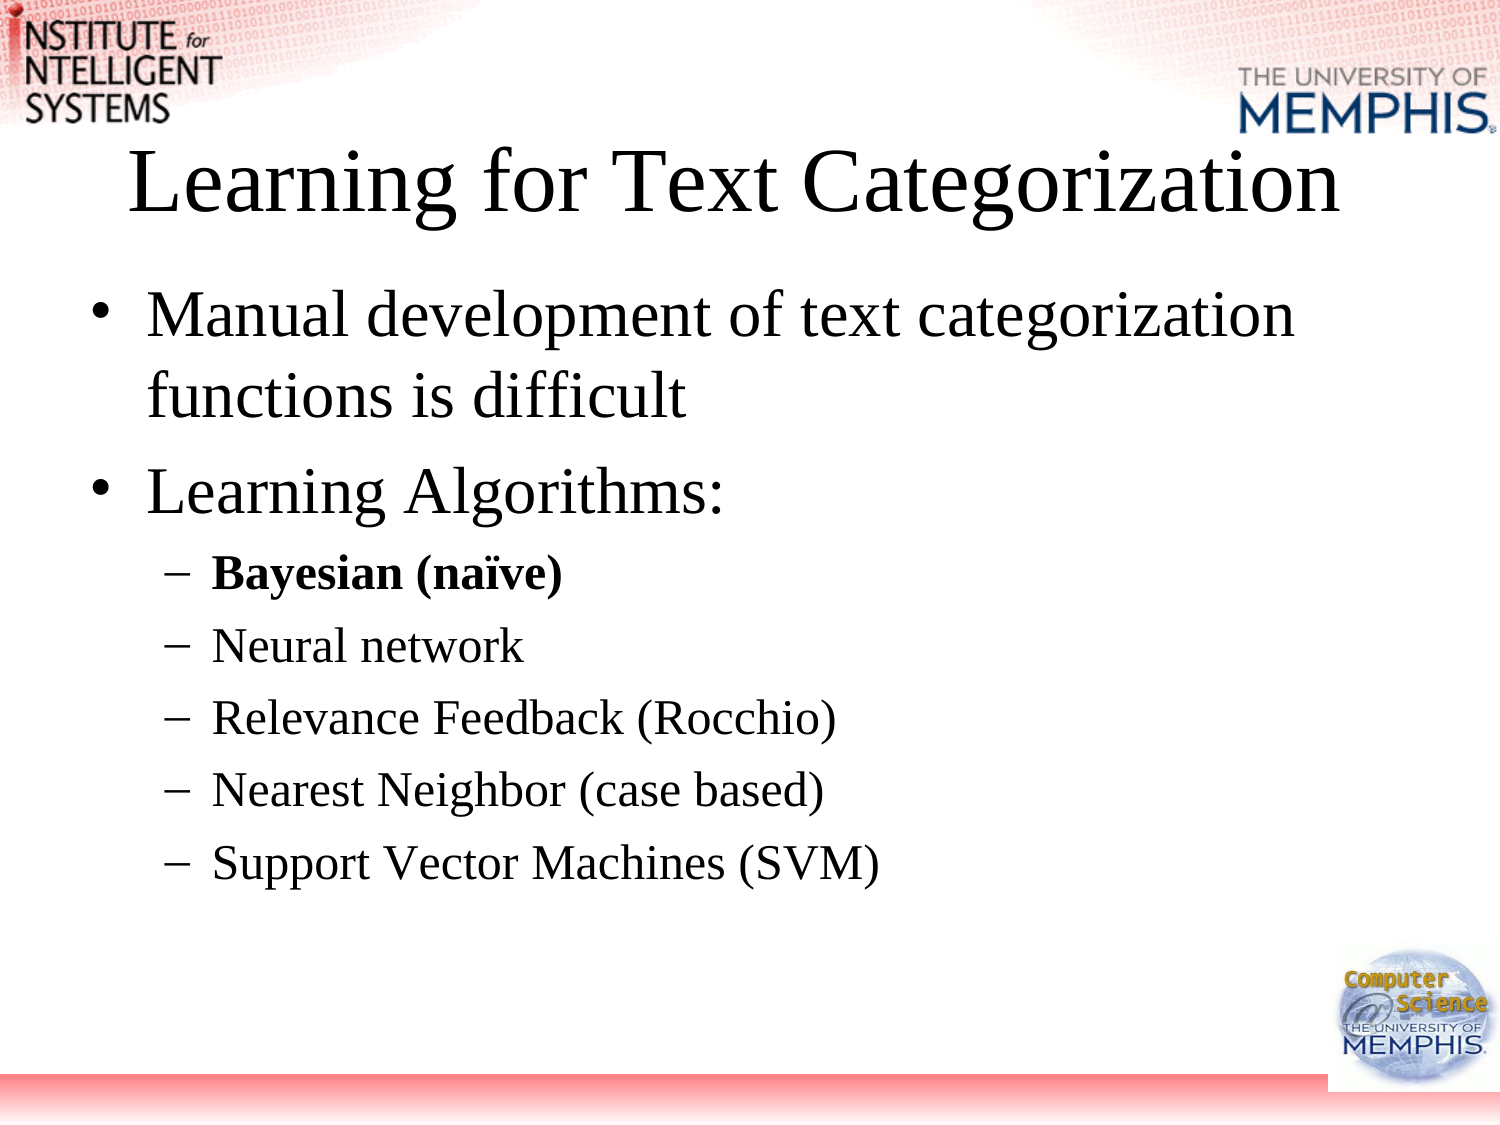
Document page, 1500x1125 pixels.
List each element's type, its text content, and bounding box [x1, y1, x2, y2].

list Manual development of text categorization functions is difficult Learning Algorithms: Bayesian (naïve) Neural network Relevance Feedback (Rocchio) Nearest Neighbor (case based) Support Vector Machines (SVM) [75, 262, 1426, 1006]
title Learning for Text Categorization [60, 111, 1411, 300]
picture [0, 0, 501, 132]
picture [1012, 0, 1500, 141]
picture [1328, 941, 1500, 1092]
